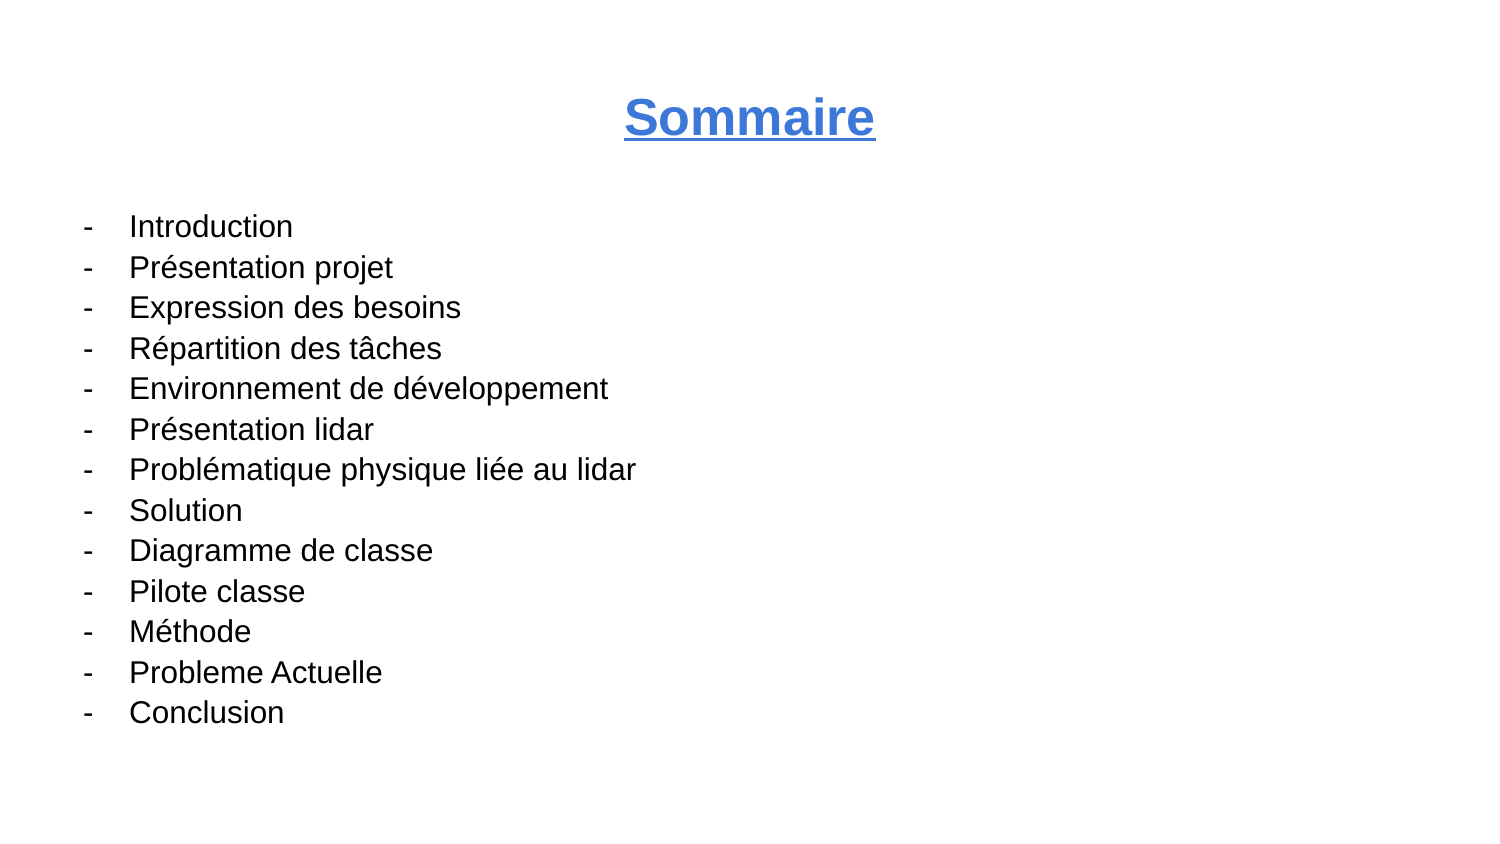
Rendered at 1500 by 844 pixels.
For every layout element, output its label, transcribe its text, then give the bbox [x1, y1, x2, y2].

list Introduction Présentation projet Expression des besoins Répartition des tâches Environnement de développement Présentation lidar Problématique physique liée au lidar Solution Diagramme de classe Pilote classe Méthode Probleme Actuelle Conclusion [51, 189, 1449, 750]
title Sommaire [51, 72, 1449, 167]
